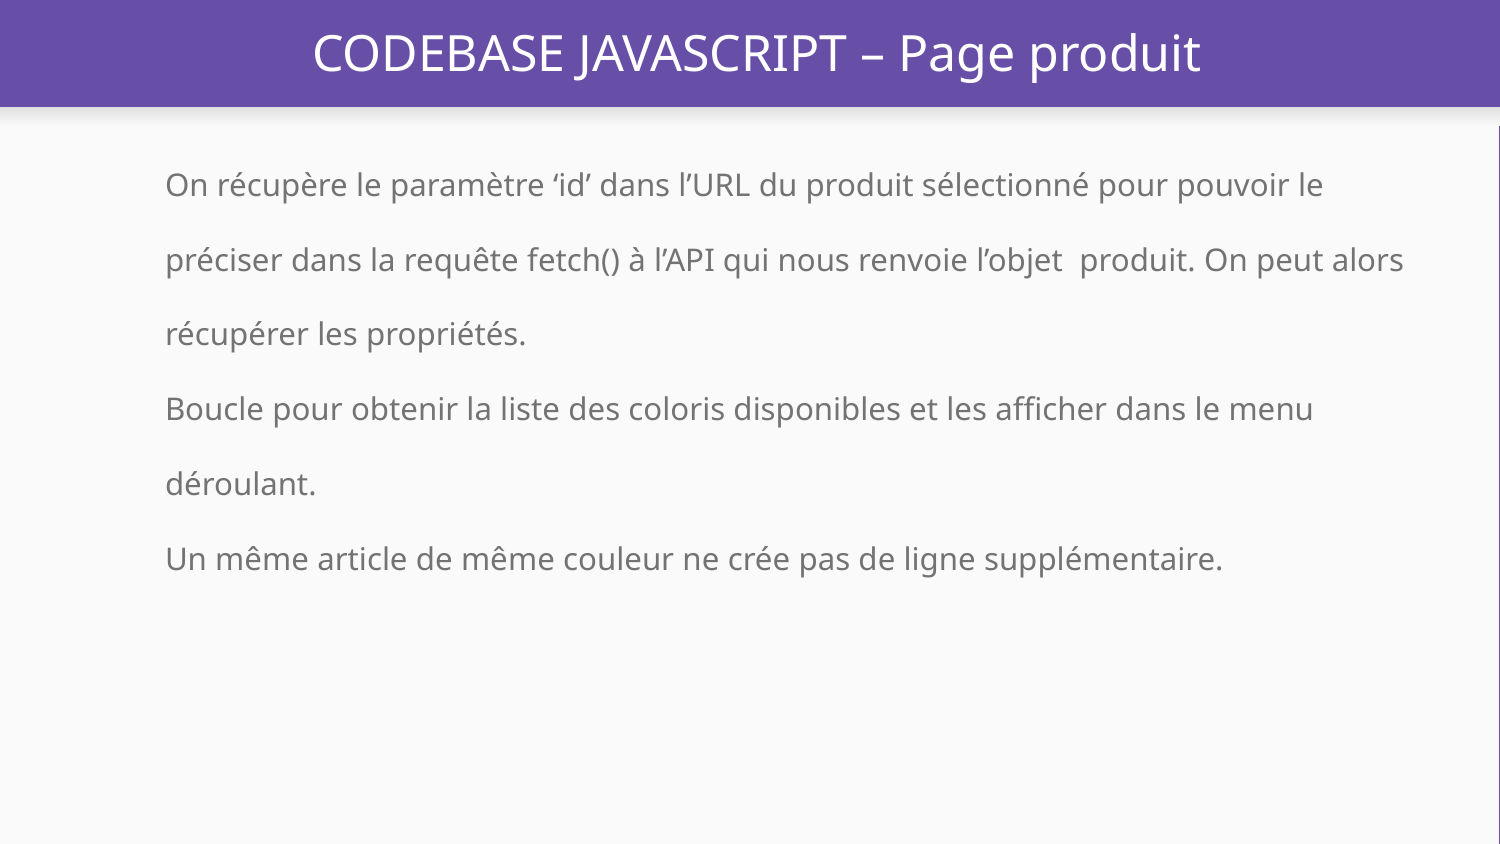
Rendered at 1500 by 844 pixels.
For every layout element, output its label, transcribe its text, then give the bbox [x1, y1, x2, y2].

text_box On récupère le paramètre ‘id’ dans l’URL du produit sélectionné pour pouvoir le préciser dans la requête fetch() à l’API qui nous renvoie l’objet produit. On peut alors récupérer les propriétés. Boucle pour obtenir la liste des coloris disponibles et les afficher dans le menu déroulant. Un même article de même couleur ne crée pas de ligne supplémentaire. [75, 112, 1443, 592]
title CODEBASE JAVASCRIPT – Page produit [7, 0, 1500, 103]
